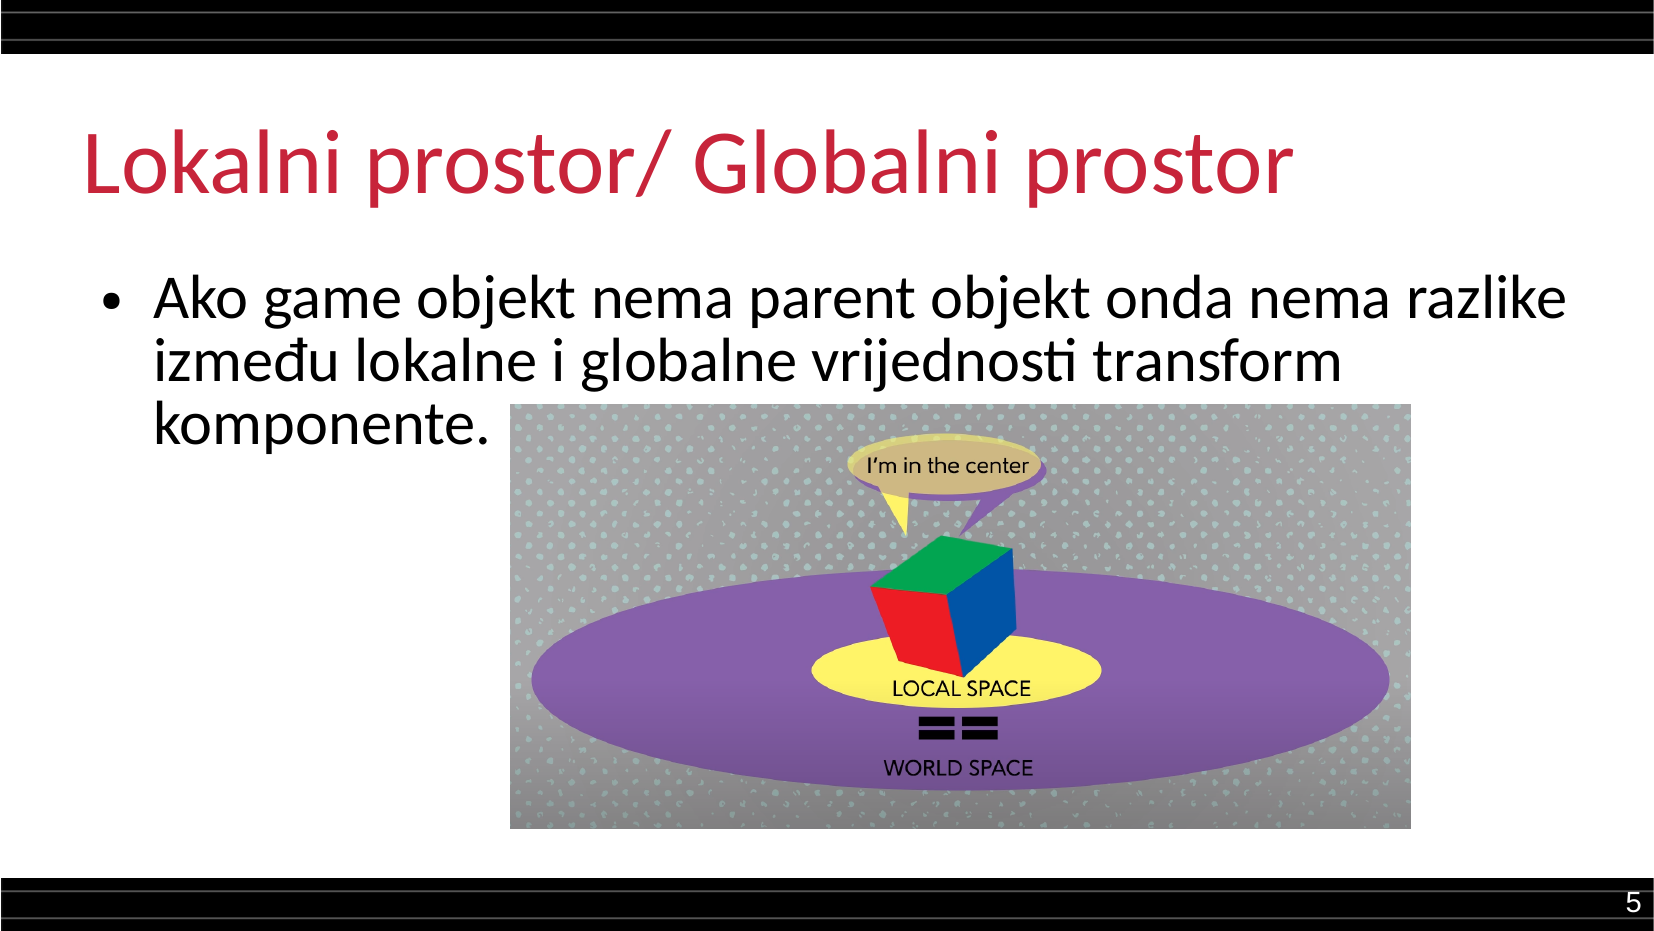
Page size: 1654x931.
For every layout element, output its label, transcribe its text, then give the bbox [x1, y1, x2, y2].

picture [510, 404, 1411, 829]
picture [1, 878, 1654, 931]
picture [1, 0, 1654, 54]
list Ako game objekt nema parent objekt onda nema razlike između lokalne i globalne vrijednosti transform komponente. [82, 271, 1571, 758]
title Lokalni prostor/ Globalni prostor [82, 92, 1571, 249]
